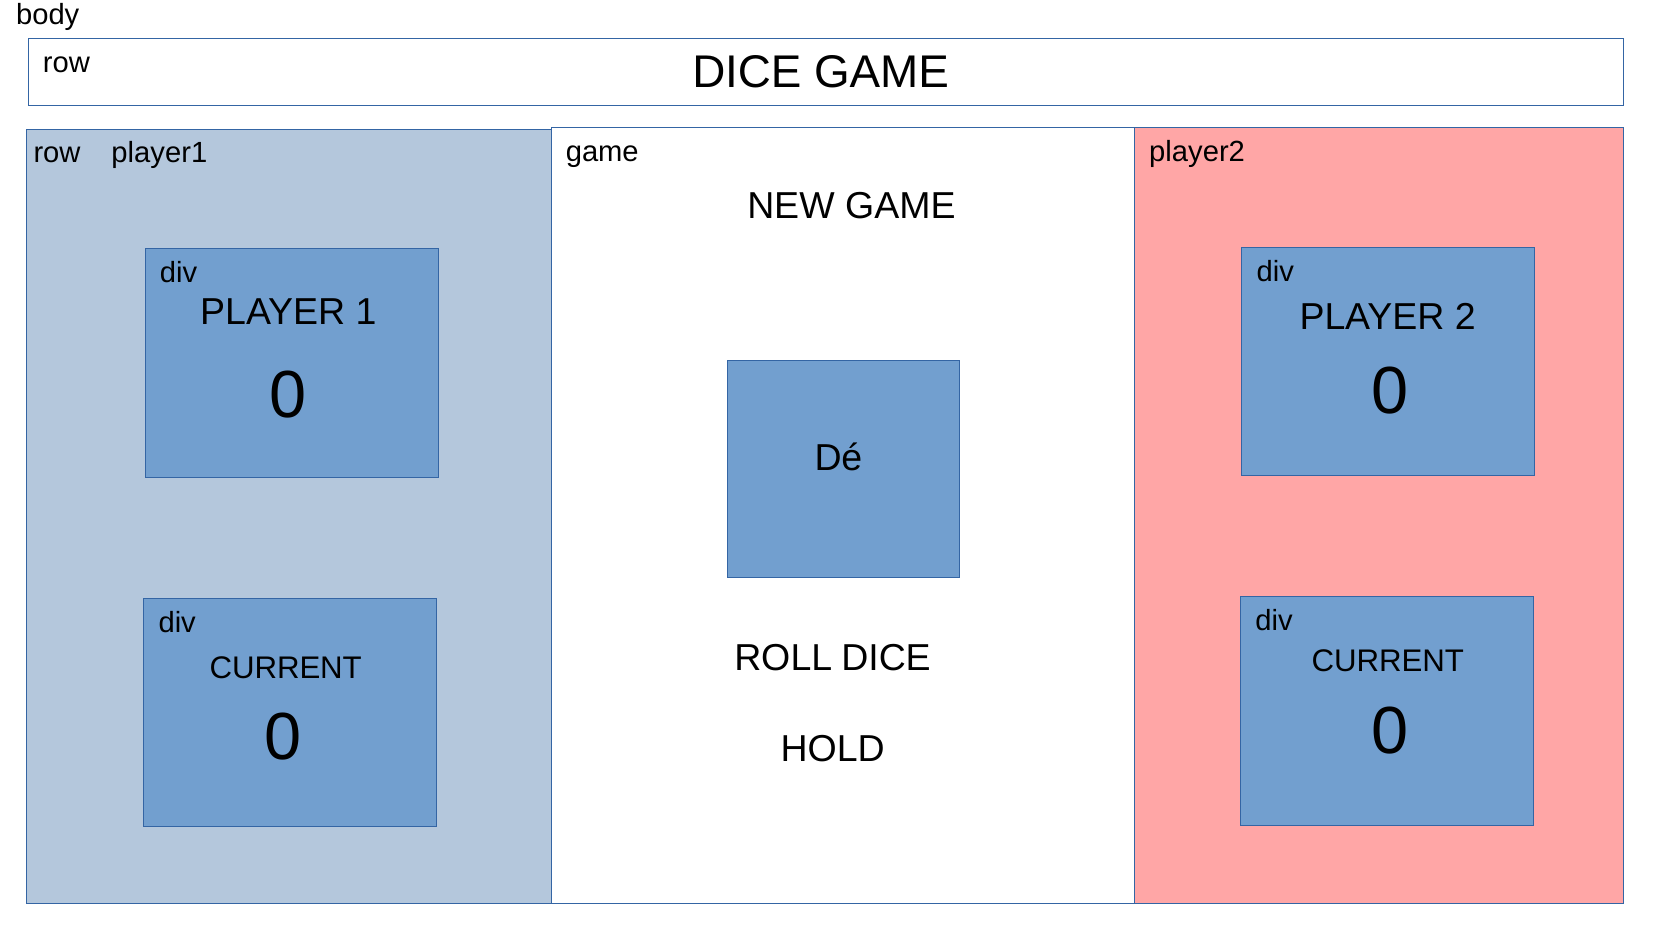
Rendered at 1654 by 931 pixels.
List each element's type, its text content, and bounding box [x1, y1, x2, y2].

text_box DICE GAME [649, 39, 992, 105]
text_box 0 [241, 692, 326, 782]
text_box PLAYER 2 [1284, 288, 1494, 346]
text_box div [1241, 247, 1404, 305]
text_box HOLD [641, 720, 1025, 778]
text_box CURRENT [181, 642, 390, 693]
text_box div [145, 248, 307, 306]
text_box player2 [1135, 127, 1296, 185]
text_box row [18, 129, 160, 177]
text_box div [1240, 596, 1402, 654]
text_box game [551, 127, 713, 185]
text_box body [1, 0, 143, 39]
text_box Dé [799, 428, 893, 486]
text_box 0 [1348, 345, 1432, 435]
text_box [727, 360, 960, 578]
text_box PLAYER 1 [185, 283, 394, 341]
text_box [26, 129, 551, 904]
text_box [1135, 127, 1624, 904]
text_box ROLL DICE [641, 629, 1025, 686]
text_box CURRENT [1283, 635, 1492, 686]
text_box player1 [160, 129, 259, 177]
text_box row [28, 38, 170, 86]
text_box NEW GAME [659, 177, 1043, 235]
text_box div [143, 598, 306, 655]
text_box 0 [1348, 685, 1432, 775]
text_box 0 [245, 349, 330, 440]
